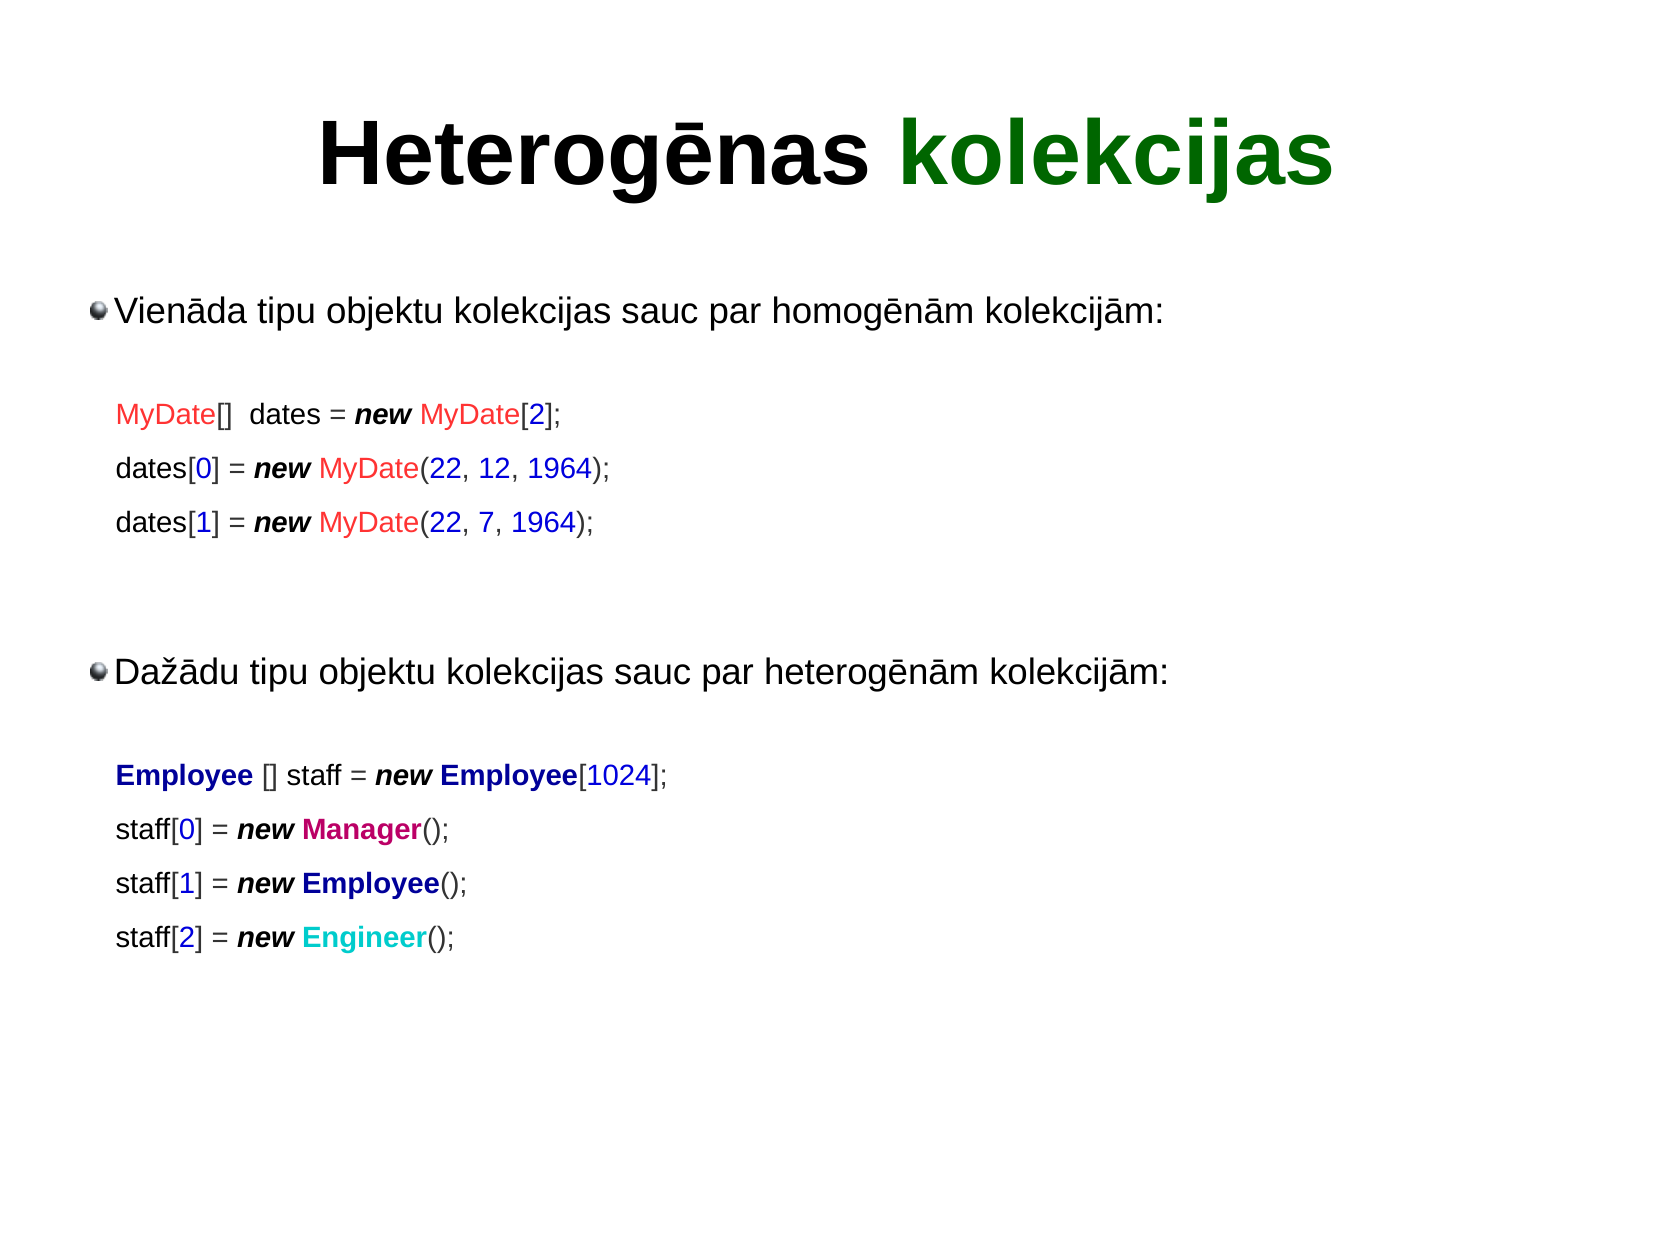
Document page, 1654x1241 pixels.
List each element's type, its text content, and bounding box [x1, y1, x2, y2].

list Vienāda tipu objektu kolekcijas sauc par homogēnām kolekcijām: MyDate[] dates = new MyDate[2]; dates[0] = new MyDate(22, 12, 1964); dates[1] = new MyDate(22, 7, 1964); Dažādu tipu objektu kolekcijas sauc par heterogēnām kolekcijām: Employee [] staff = new Employee[1024]; staff[0] = new Manager(); staff[1] = new Employee(); staff[2] = new Engineer(); [82, 290, 1538, 1010]
title Heterogēnas kolekcijas [82, 49, 1571, 257]
